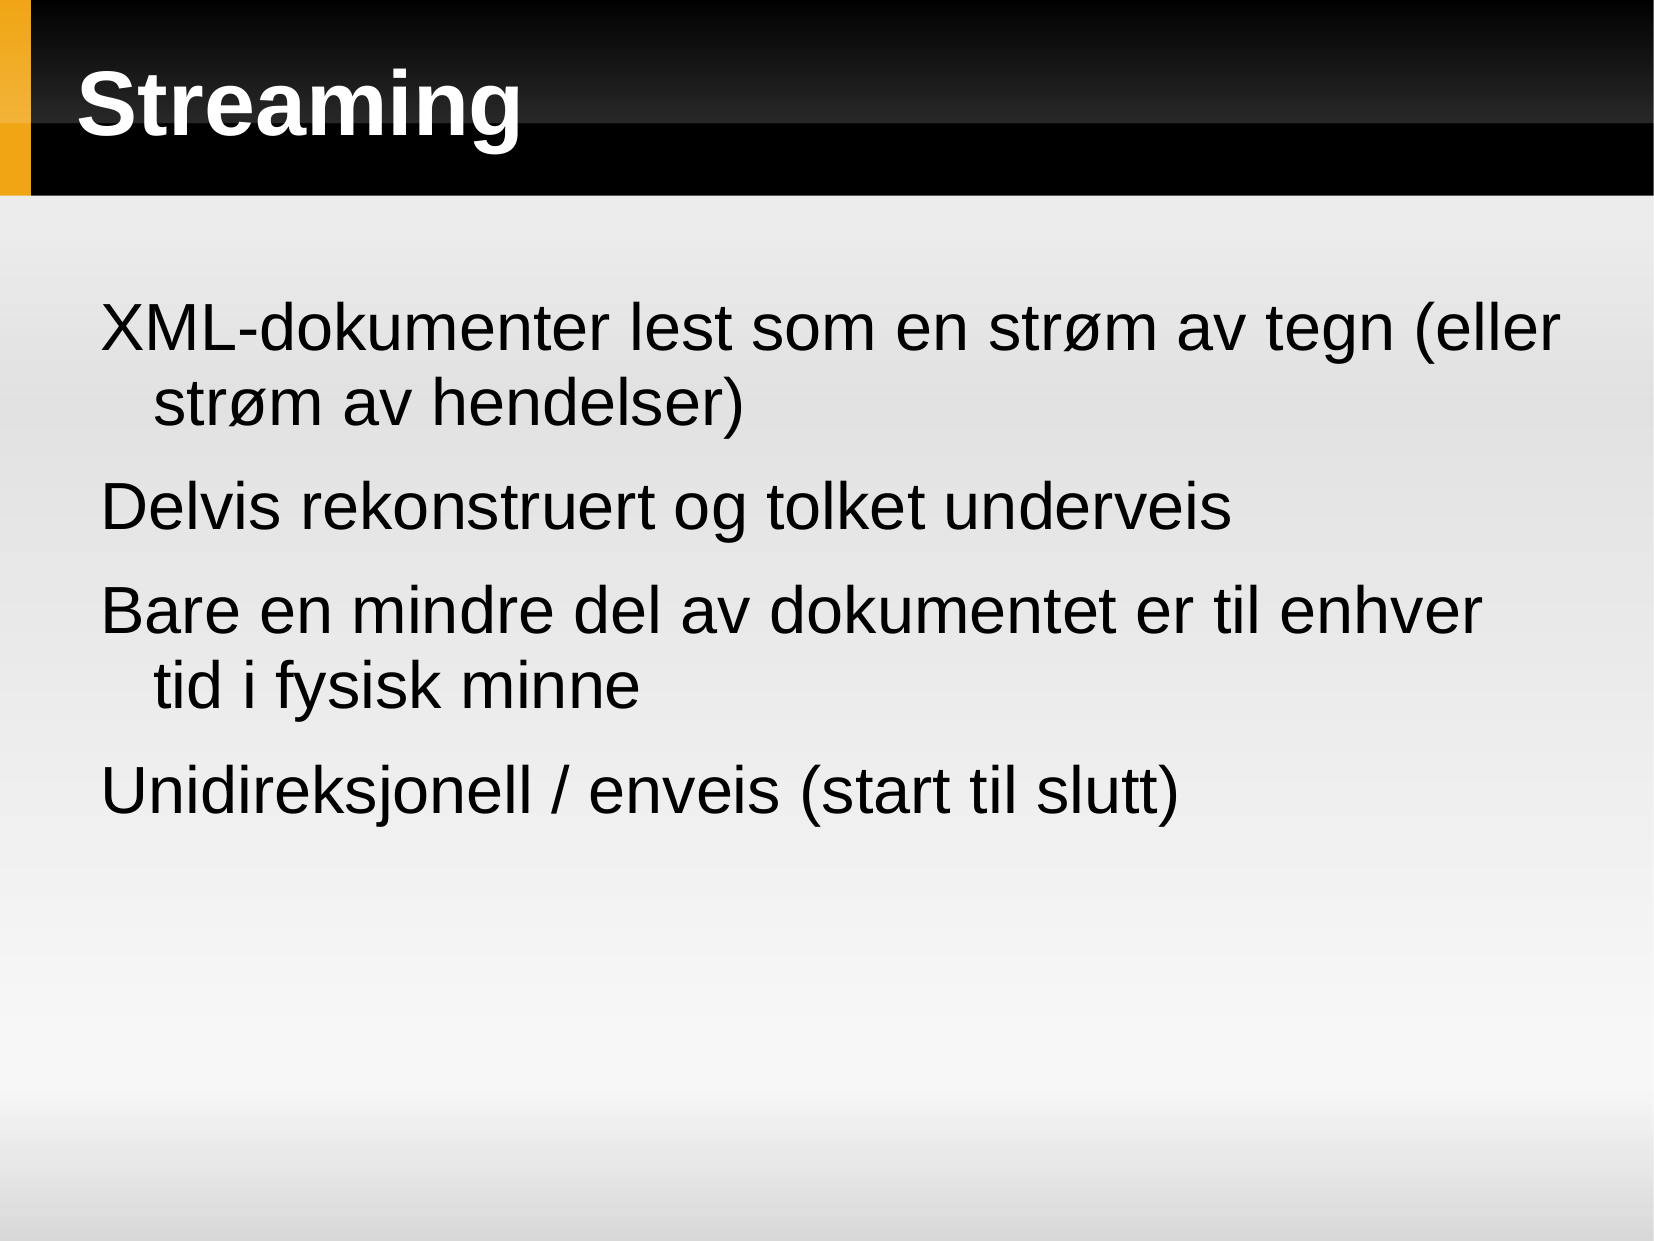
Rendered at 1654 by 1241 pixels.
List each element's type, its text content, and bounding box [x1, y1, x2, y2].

picture [0, 0, 1654, 1241]
list XML-dokumenter lest som en strøm av tegn (eller strøm av hendelser) Delvis rekonstruert og tolket underveis Bare en mindre del av dokumentet er til enhver tid i fysisk minne Unidireksjonell / enveis (start til slutt) [82, 290, 1571, 1094]
title Streaming [76, 7, 1565, 200]
